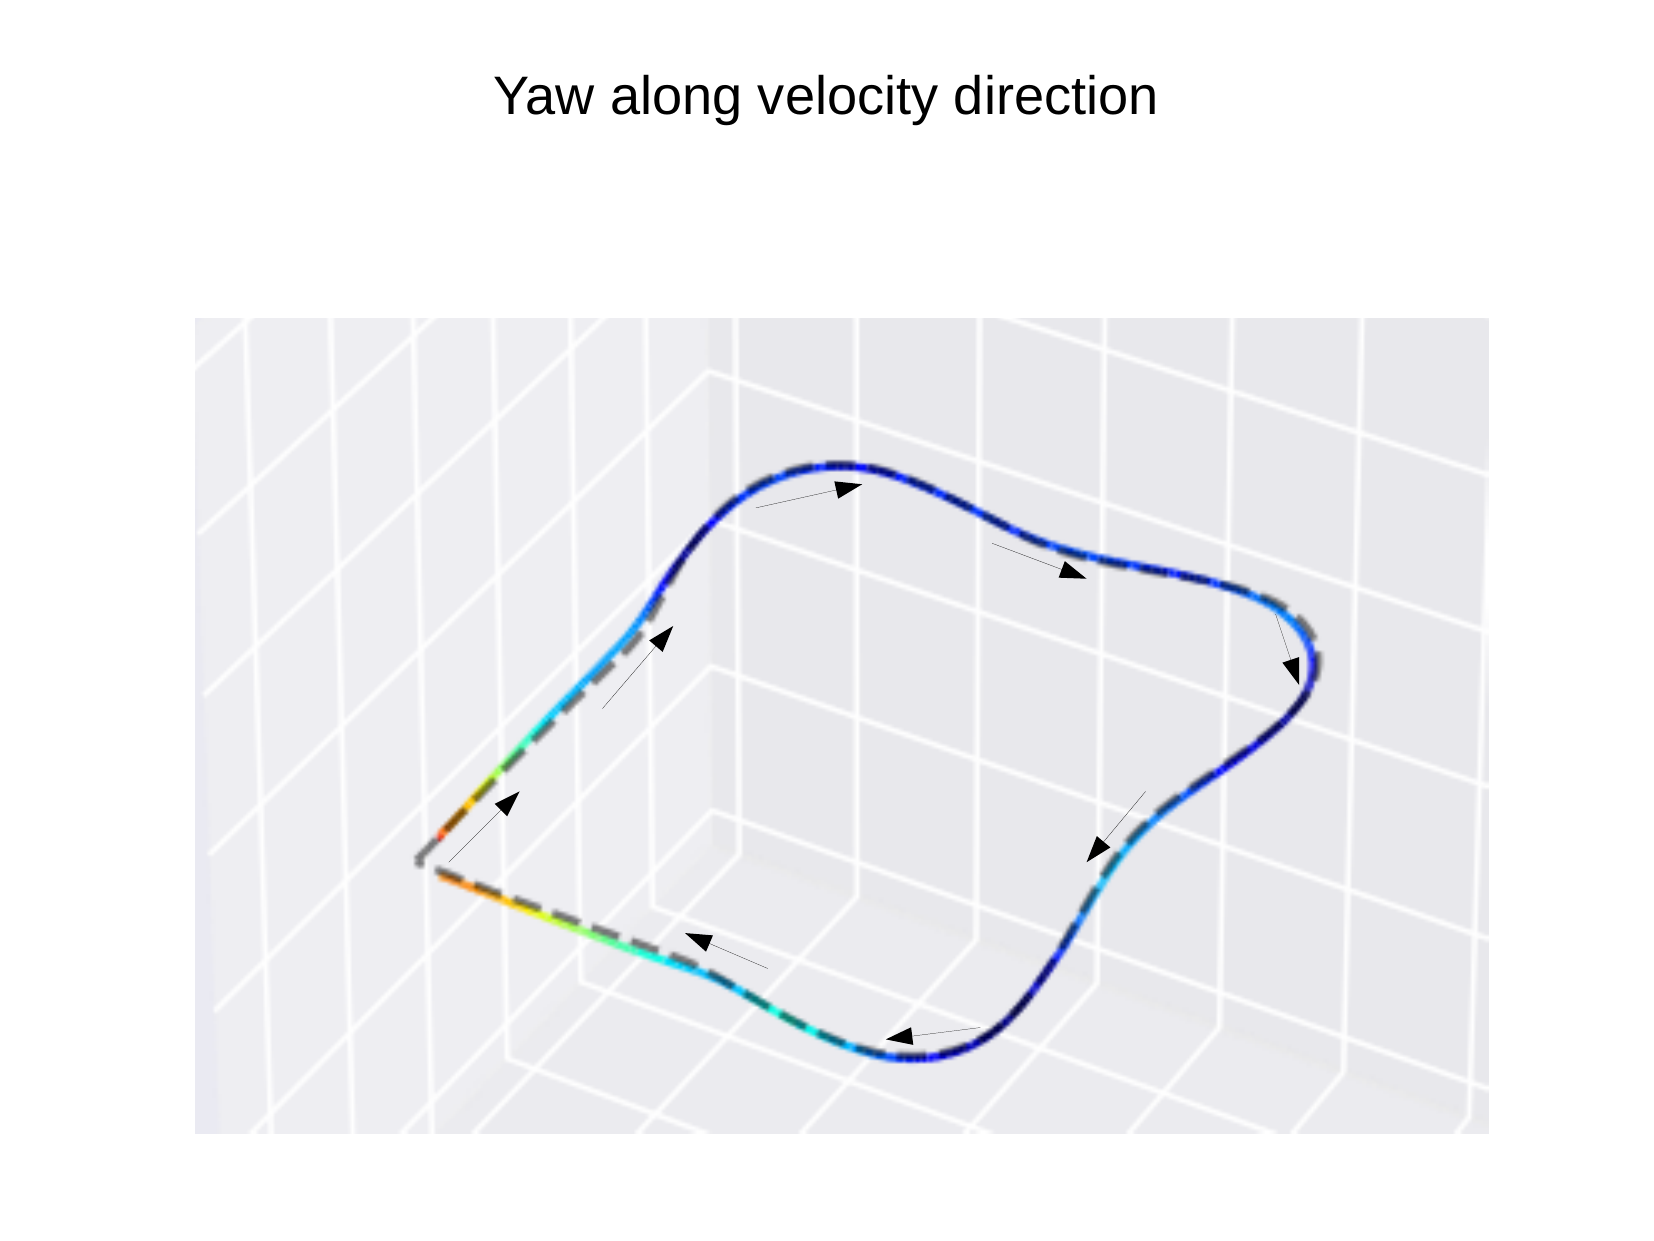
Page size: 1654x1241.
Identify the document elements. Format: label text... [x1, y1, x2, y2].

title Yaw along velocity direction [82, 49, 1571, 142]
picture [195, 318, 1489, 1134]
